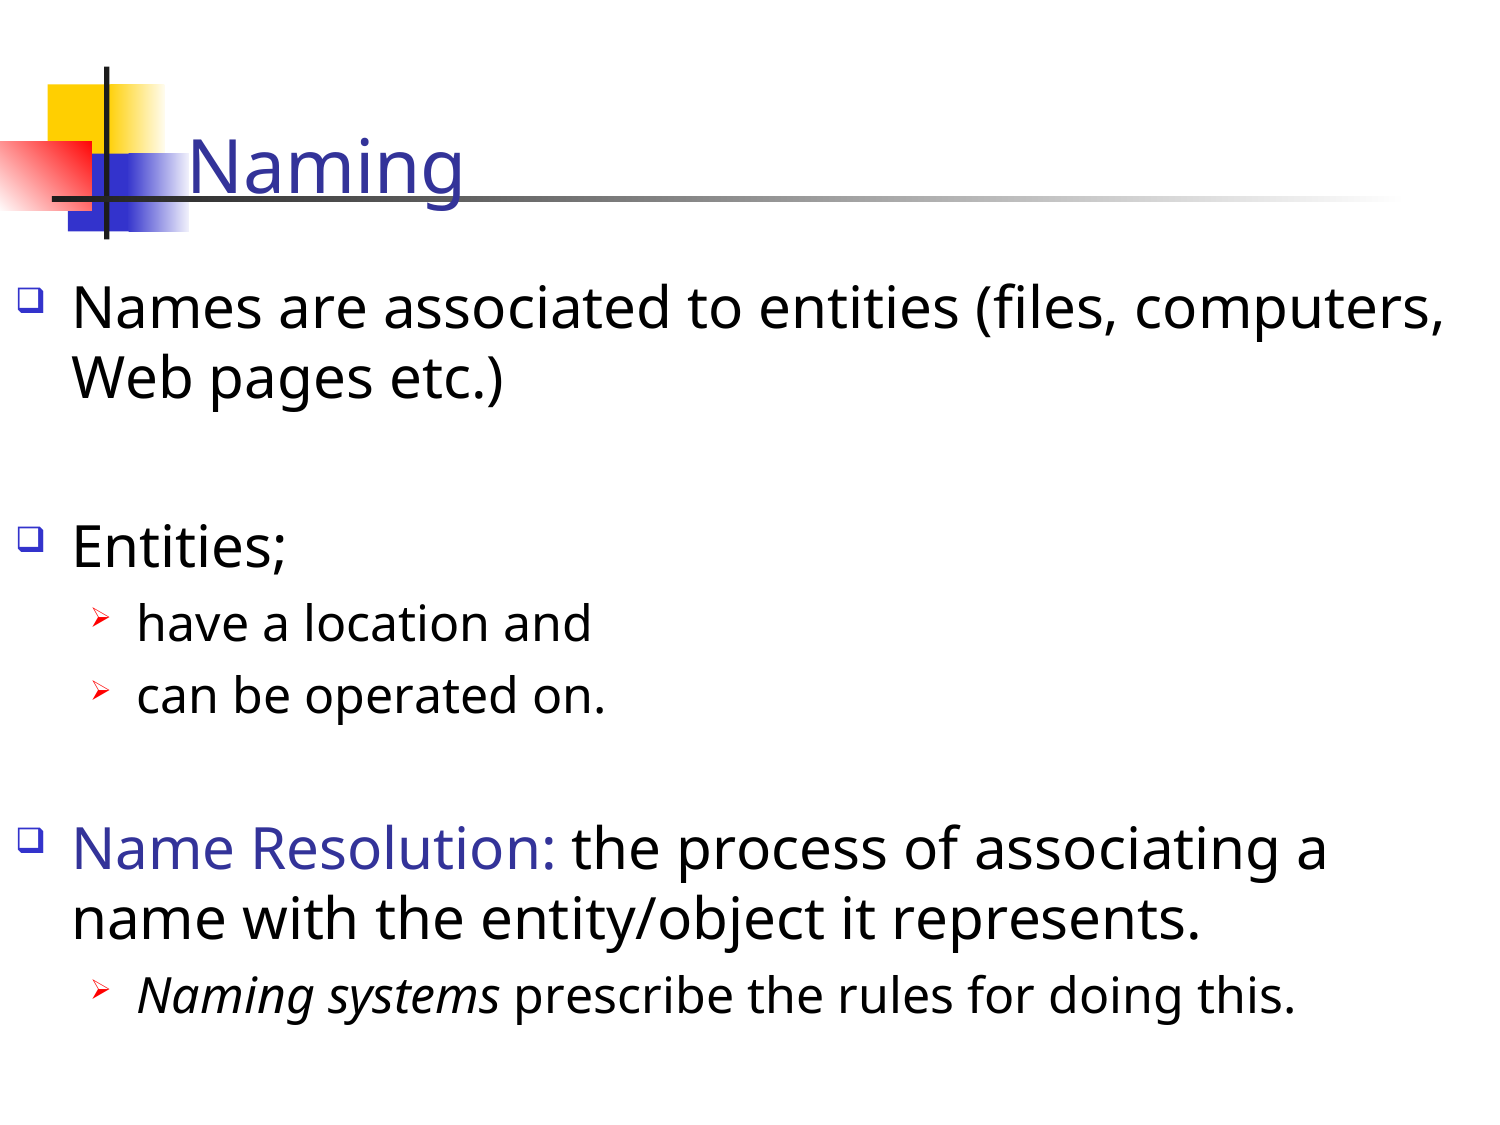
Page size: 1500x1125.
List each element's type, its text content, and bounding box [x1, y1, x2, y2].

text_box Naming [171, 78, 1450, 216]
text_box Names are associated to entities (files, computers, Web pages etc.) Entities; have a location and can be operated on. Name Resolution: the process of associating a name with the entity/object it represents. Naming systems prescribe the rules for doing this. [0, 262, 1500, 1106]
